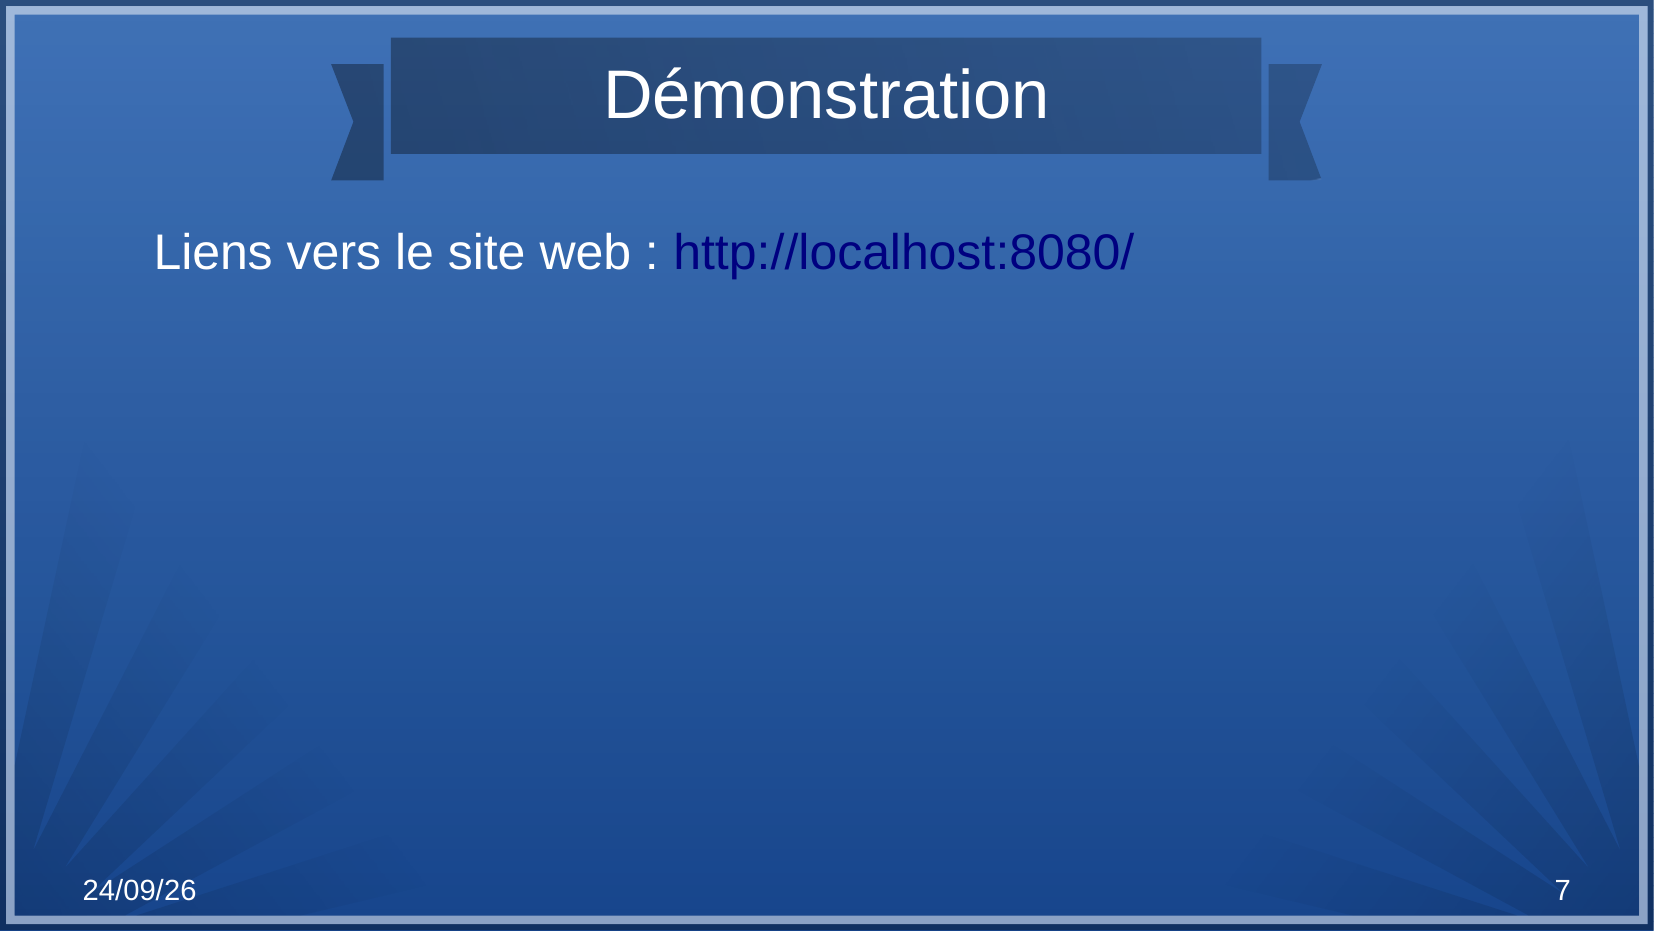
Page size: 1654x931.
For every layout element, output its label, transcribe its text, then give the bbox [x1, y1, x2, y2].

list Liens vers le site web : http://localhost:8080/ [82, 224, 1571, 848]
title Démonstration [389, 35, 1264, 154]
